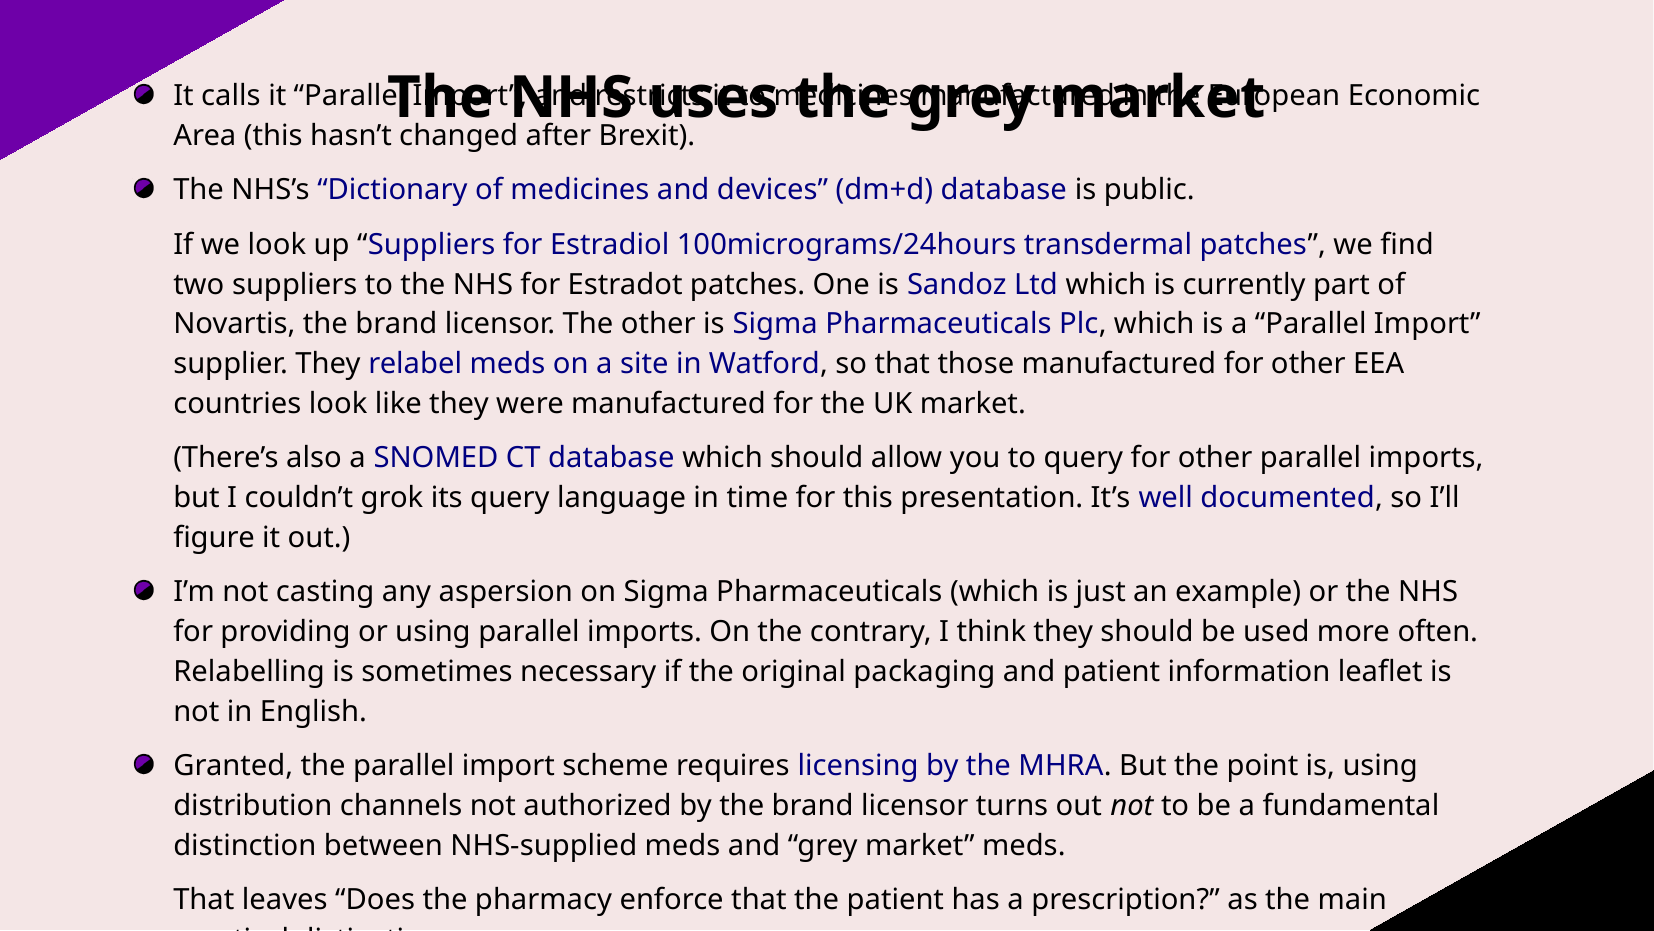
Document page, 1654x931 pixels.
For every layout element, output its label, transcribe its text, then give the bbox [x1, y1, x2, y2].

subtitle It calls it “Parallel Import”, and restricts it to medicines manufactured in the European Economic Area (this hasn’t changed after Brexit). The NHS’s “Dictionary of medicines and devices” (dm+d) database is public. If we look up “Suppliers for Estradiol 100micrograms/24hours transdermal patches”, we find two suppliers to the NHS for Estradot patches. One is Sandoz Ltd which is currently part of Novartis, the brand licensor. The other is Sigma Pharmaceuticals Plc, which is a “Parallel Import” supplier. They relabel meds on a site in Watford, so that those manufactured for other EEA countries look like they were manufactured for the UK market. (There’s also a SNOMED CT database which should allow you to query for other parallel imports, but I couldn’t grok its query language in time for this presentation. It’s well documented, so I’ll figure it out.) I’m not casting any aspersion on Sigma Pharmaceuticals (which is just an example) or the NHS for providing or using parallel imports. On the contrary, I think they should be used more often. Relabelling is sometimes necessary if the original packaging and patient information leaflet is not in English. Granted, the parallel import scheme requires licensing by the MHRA. But the point is, using distribution channels not authorized by the brand licensor turns out not to be a fundamental distinction between NHS-supplied meds and “grey market” meds. That leaves “Does the pharmacy enforce that the patient has a prescription?” as the main practical distinction. [132, 141, 1487, 891]
text_box [1370, 770, 1654, 931]
text_box [0, 0, 284, 160]
picture [132, 82, 155, 106]
title The NHS uses the grey market [82, 35, 1571, 154]
